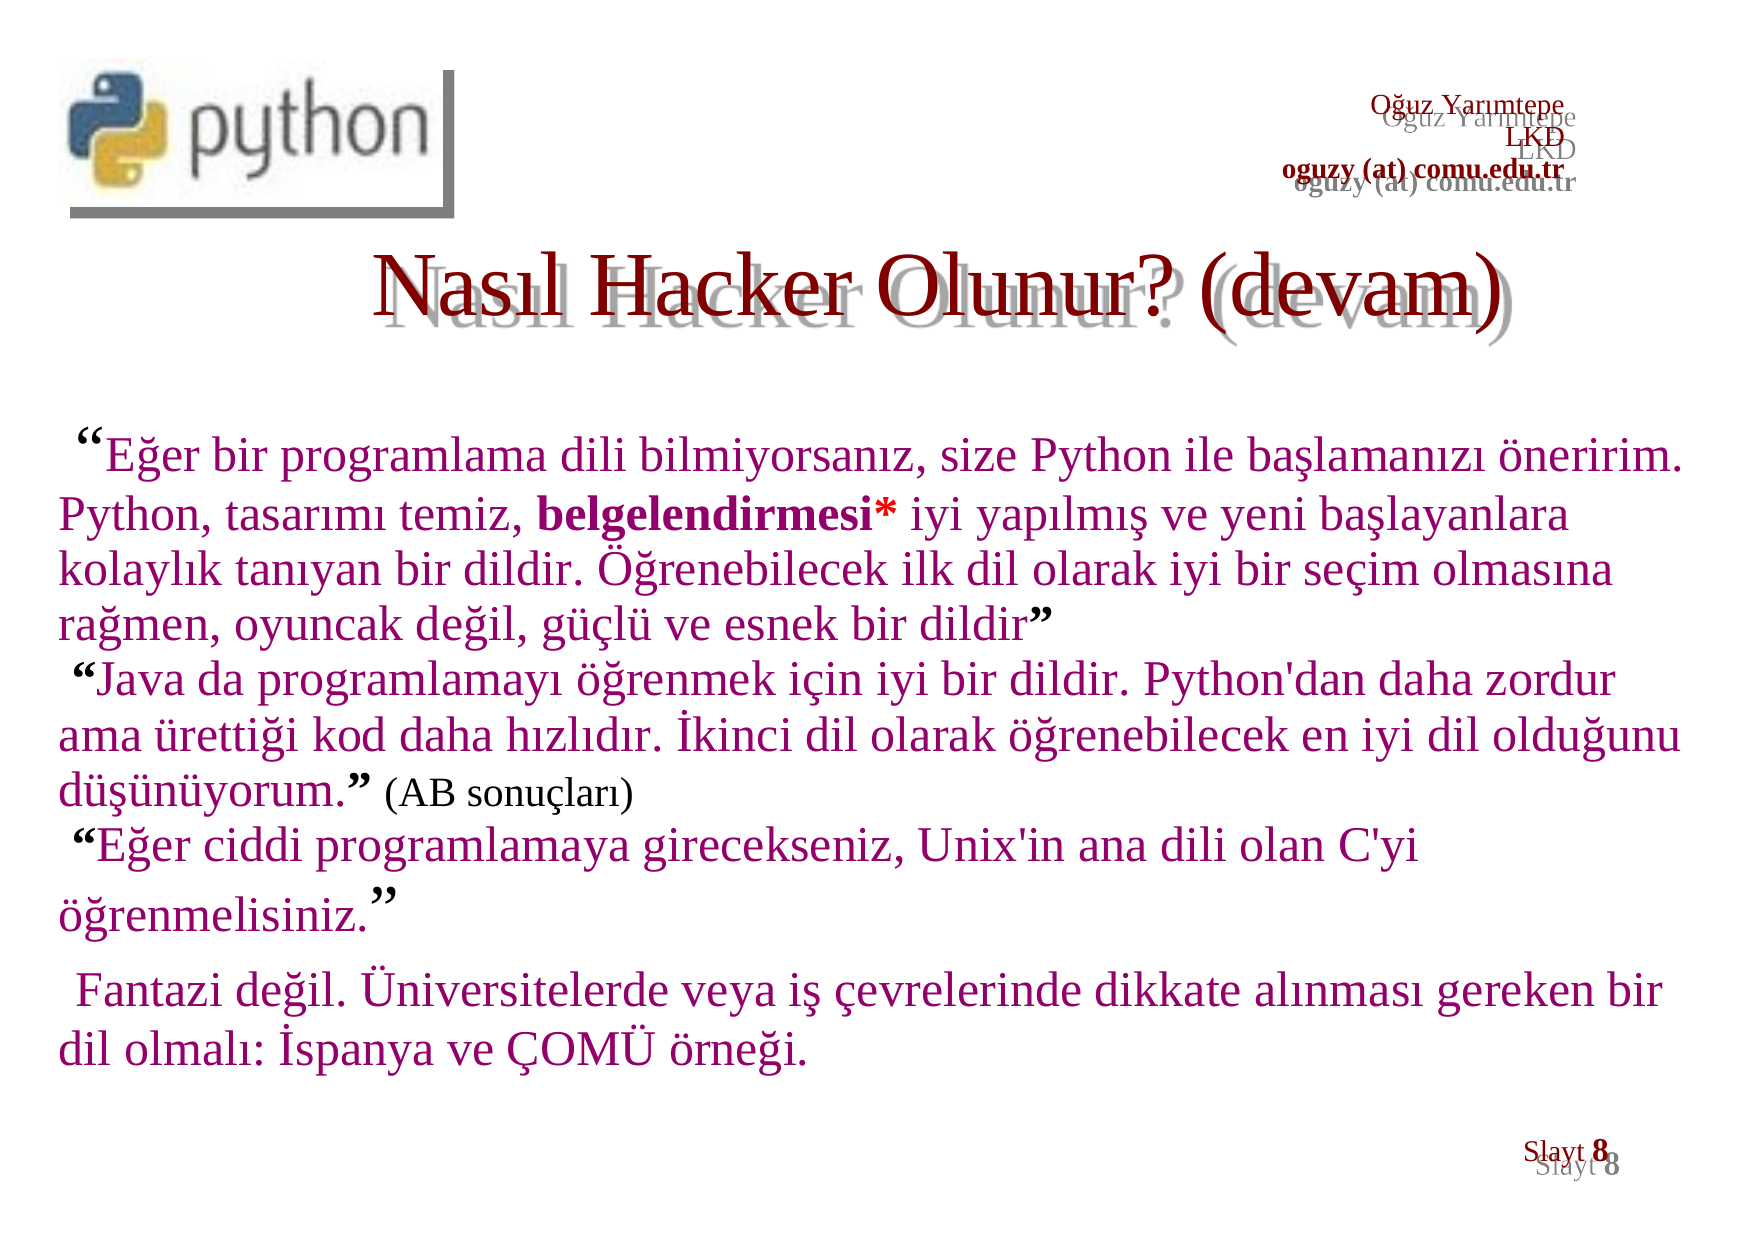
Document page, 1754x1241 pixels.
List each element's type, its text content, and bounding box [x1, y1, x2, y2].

title Nasıl Hacker Olunur? (devam) [194, 214, 1684, 355]
subtitle “Eğer bir programlama dili bilmiyorsanız, size Python ile başlamanızı öneririm. Python, tasarımı temiz, belgelendirmesi* iyi yapılmış ve yeni başlayanlara kolaylık tanıyan bir dildir. Öğrenebilecek ilk dil olarak iyi bir seçim olmasına rağmen, oyuncak değil, güçlü ve esnek bir dildir” “Java da programlamayı öğrenmek için iyi bir dildir. Python'dan daha zordur ama ürettiği kod daha hızlıdır. İkinci dil olarak öğrenebilecek en iyi dil olduğunu düşünüyorum.” (AB sonuçları) “Eğer ciddi programlamaya girecekseniz, Unix'in ana dili olan C'yi öğrenmelisiniz.” Fantazi değil. Üniversitelerde veya iş çevrelerinde dikkate alınması gereken bir dil olmalı: İspanya ve ÇOMÜ örneği. [59, 368, 1695, 1119]
picture [59, 58, 443, 207]
